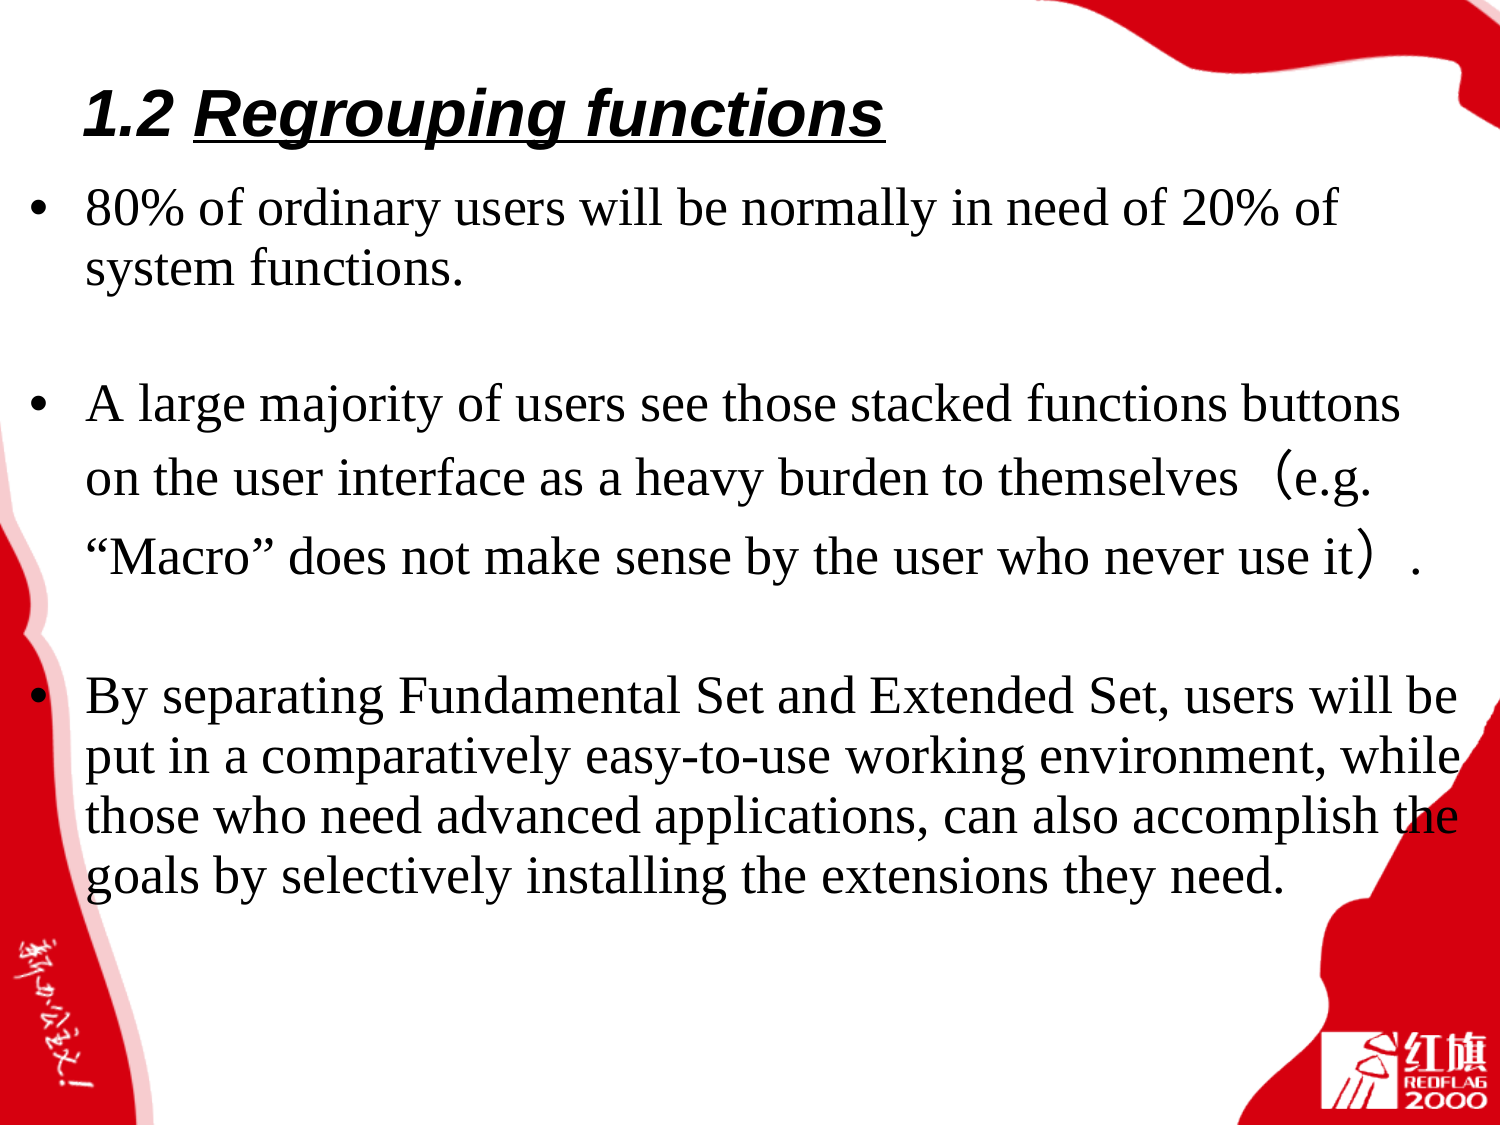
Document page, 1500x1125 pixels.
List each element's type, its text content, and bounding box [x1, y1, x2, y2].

title 1.2 Regrouping functions [67, 19, 1418, 177]
list 80% of ordinary users will be normally in need of 20% of system functions. A large majority of users see those stacked functions buttons on the user interface as a heavy burden to themselves（e.g. “Macro” does not make sense by the user who never use it）. By separating Fundamental Set and Extended Set, users will be put in a comparatively easy-to-use working environment, while those who need advanced applications, can also accomplish the goals by selectively installing the extensions they need. [29, 177, 1469, 883]
picture [0, 0, 1500, 1125]
